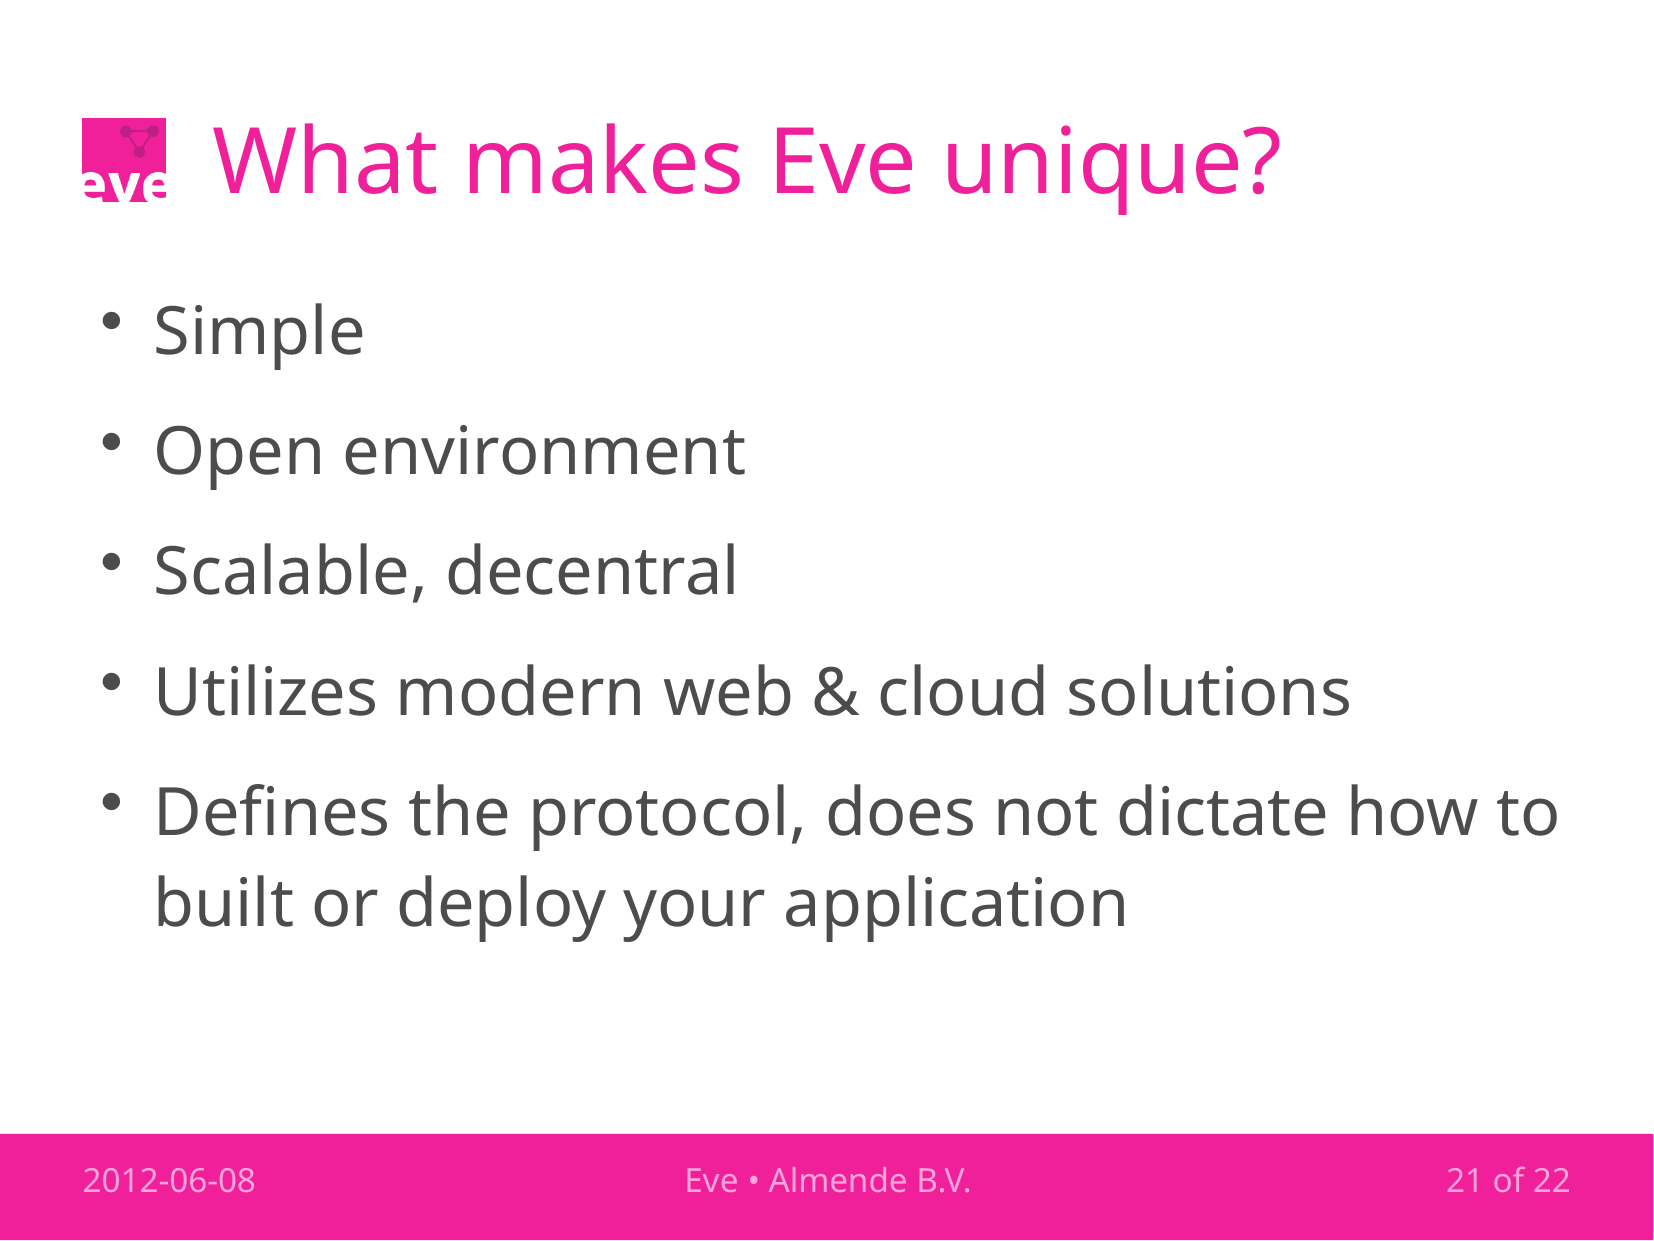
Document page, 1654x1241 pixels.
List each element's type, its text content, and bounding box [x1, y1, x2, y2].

list Simple Open environment Scalable, decentral Utilizes modern web & cloud solutions Defines the protocol, does not dictate how to built or deploy your application [82, 283, 1571, 1102]
picture [82, 118, 166, 202]
title What makes Eve unique? [212, 102, 1571, 215]
